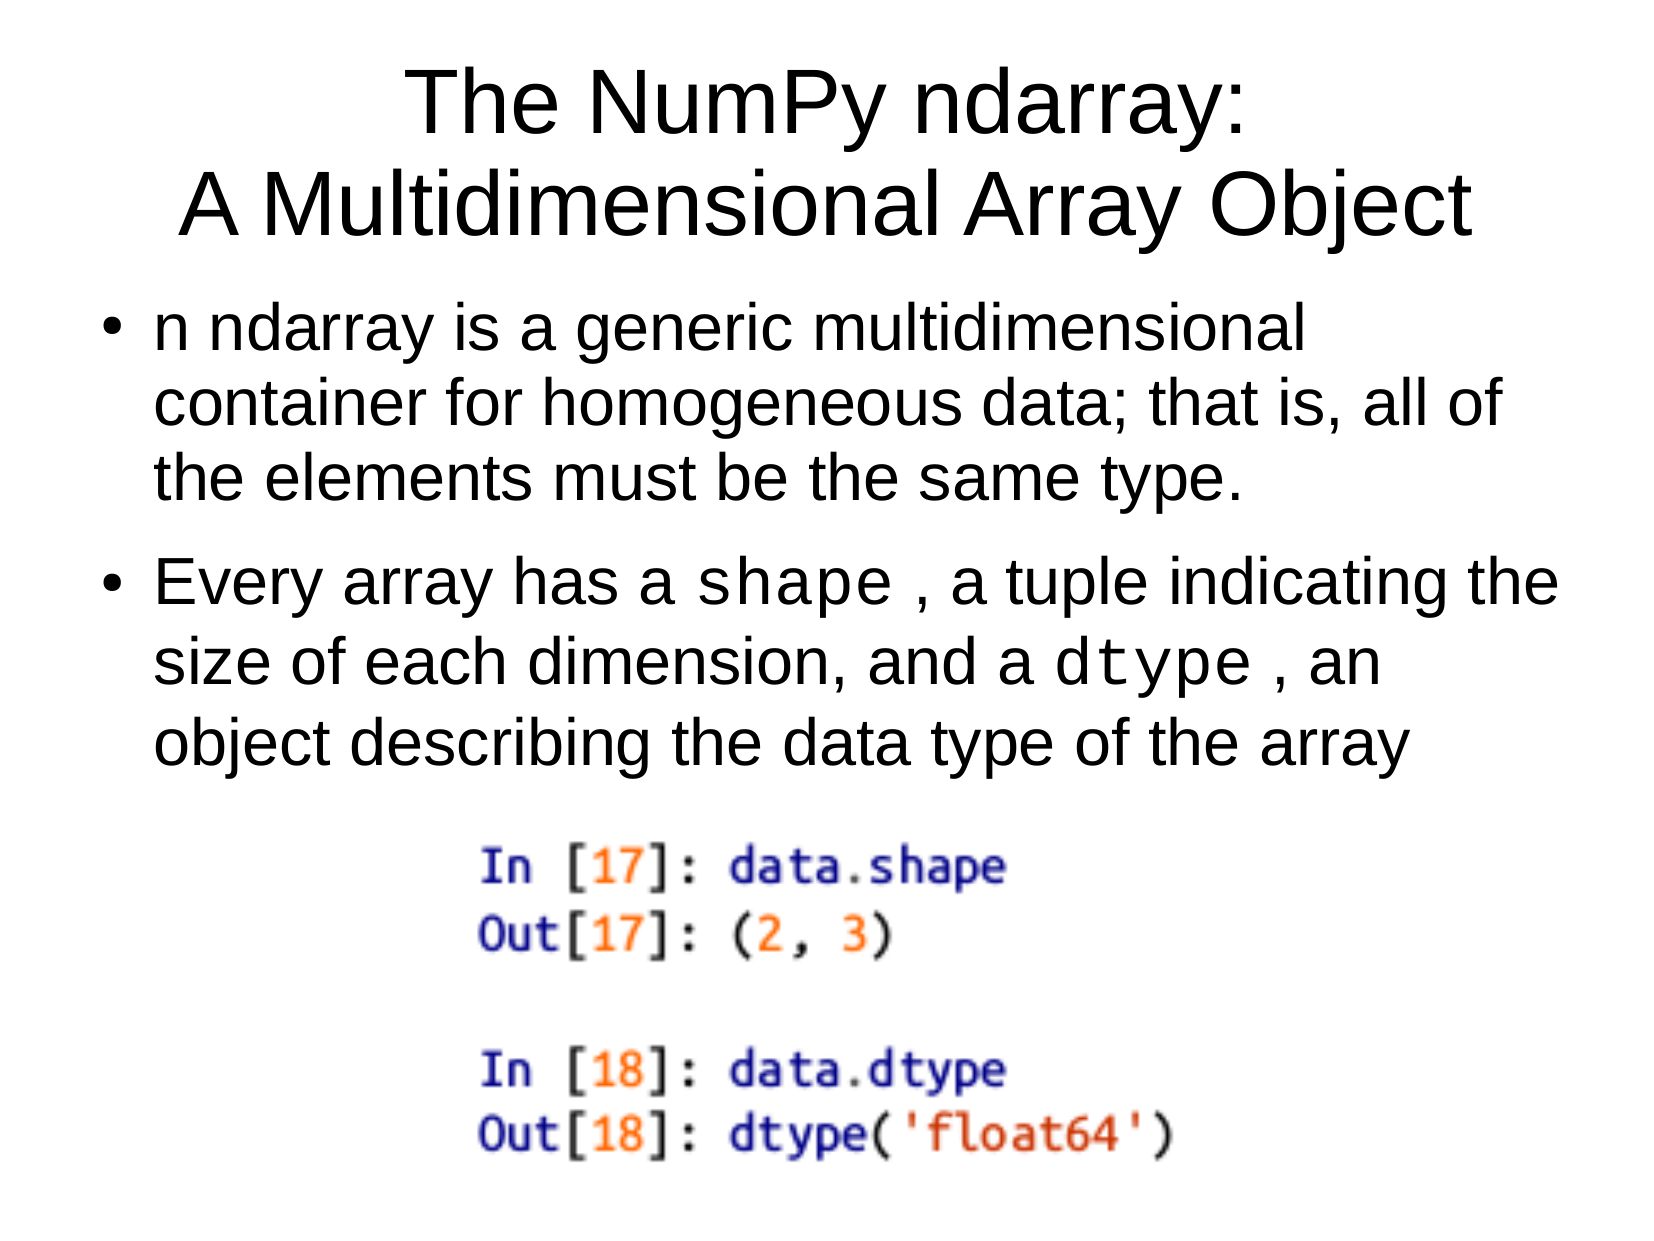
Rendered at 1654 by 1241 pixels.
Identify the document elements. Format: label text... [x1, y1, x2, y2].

picture [449, 813, 1221, 1196]
list n ndarray is a generic multidimensional container for homogeneous data; that is, all of the elements must be the same type. Every array has a shape , a tuple indicating the size of each dimension, and a dtype , an object describing the data type of the array [82, 290, 1571, 1010]
title The NumPy ndarray: A Multidimensional Array Object [82, 49, 1571, 257]
